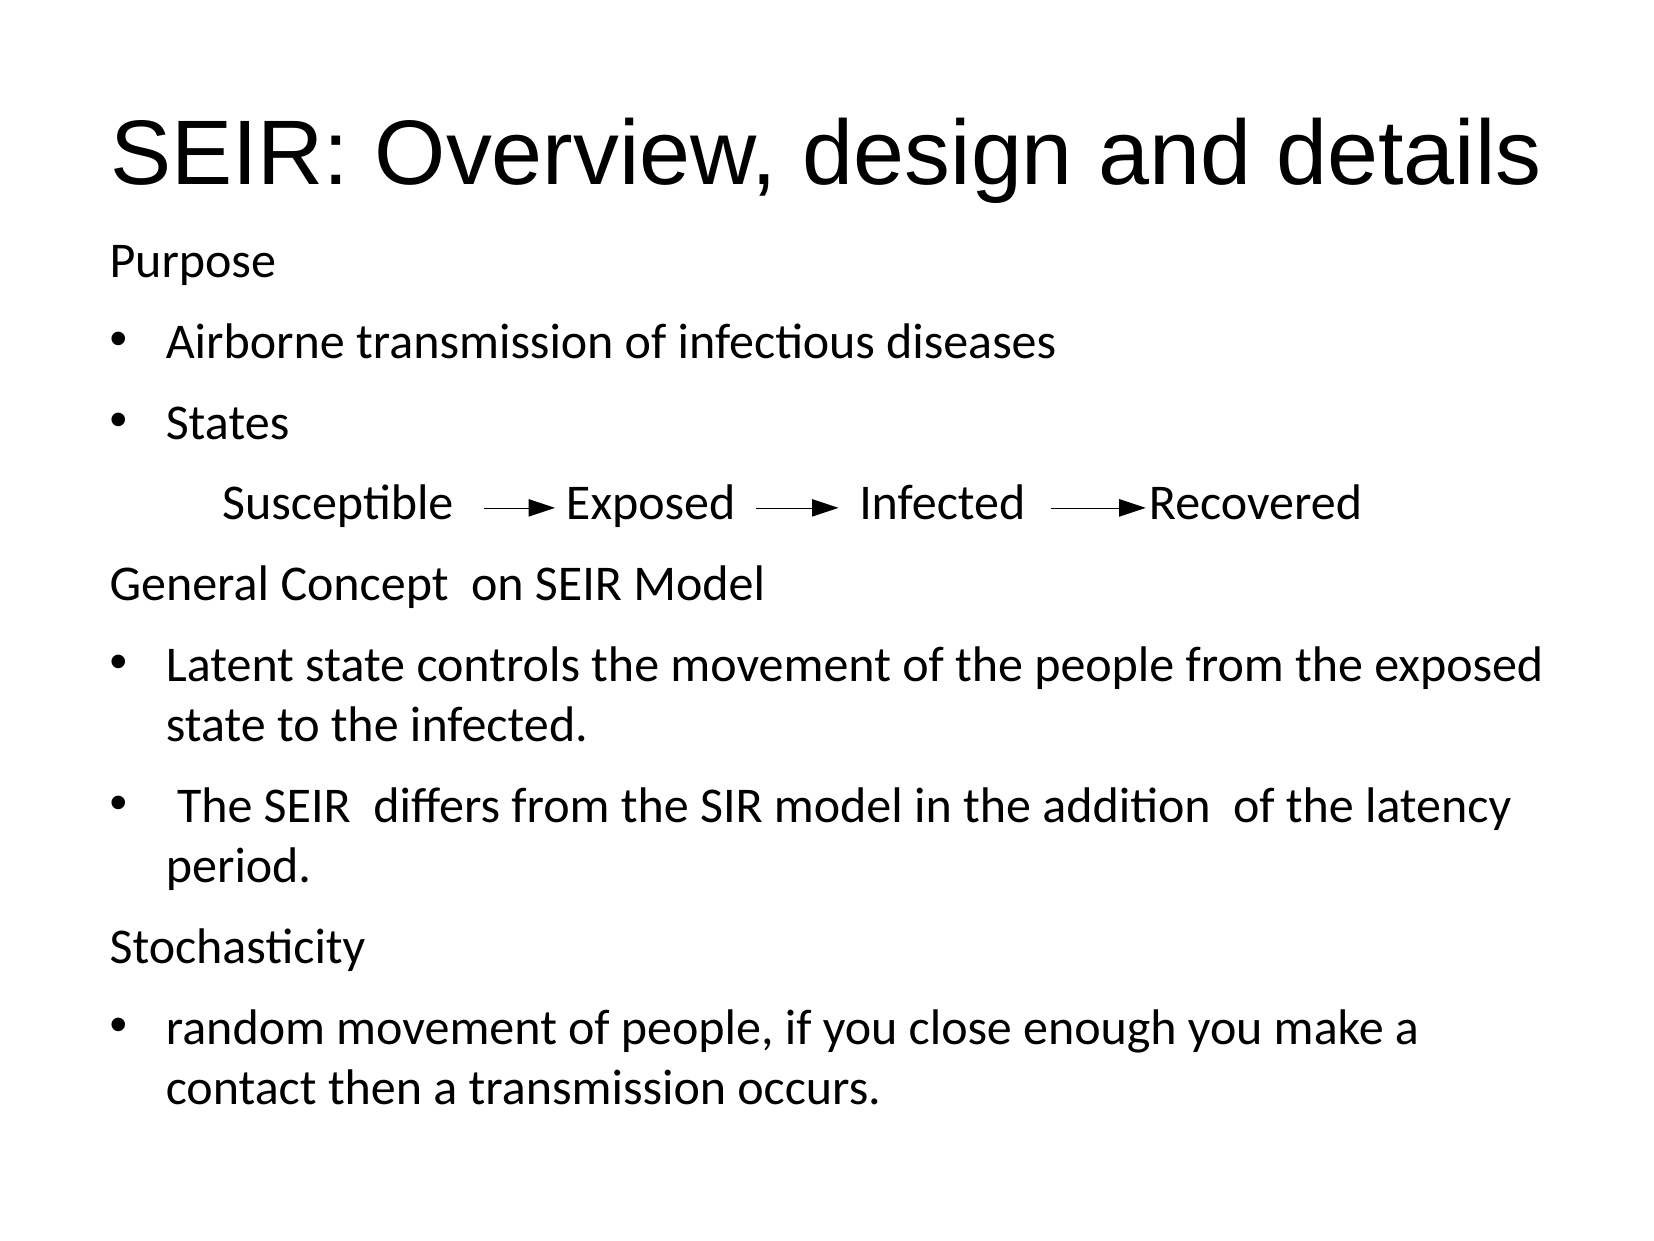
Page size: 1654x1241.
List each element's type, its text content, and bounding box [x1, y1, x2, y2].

text_box Purpose Airborne transmission of infectious diseases States Susceptible Exposed Infected Recovered General Concept on SEIR Model Latent state controls the movement of the people from the exposed state to the infected. The SEIR differs from the SIR model in the addition of the latency period. Stochasticity random movement of people, if you close enough you make a contact then a transmission occurs. [94, 219, 1595, 1123]
title SEIR: Overview, design and details [82, 49, 1571, 257]
